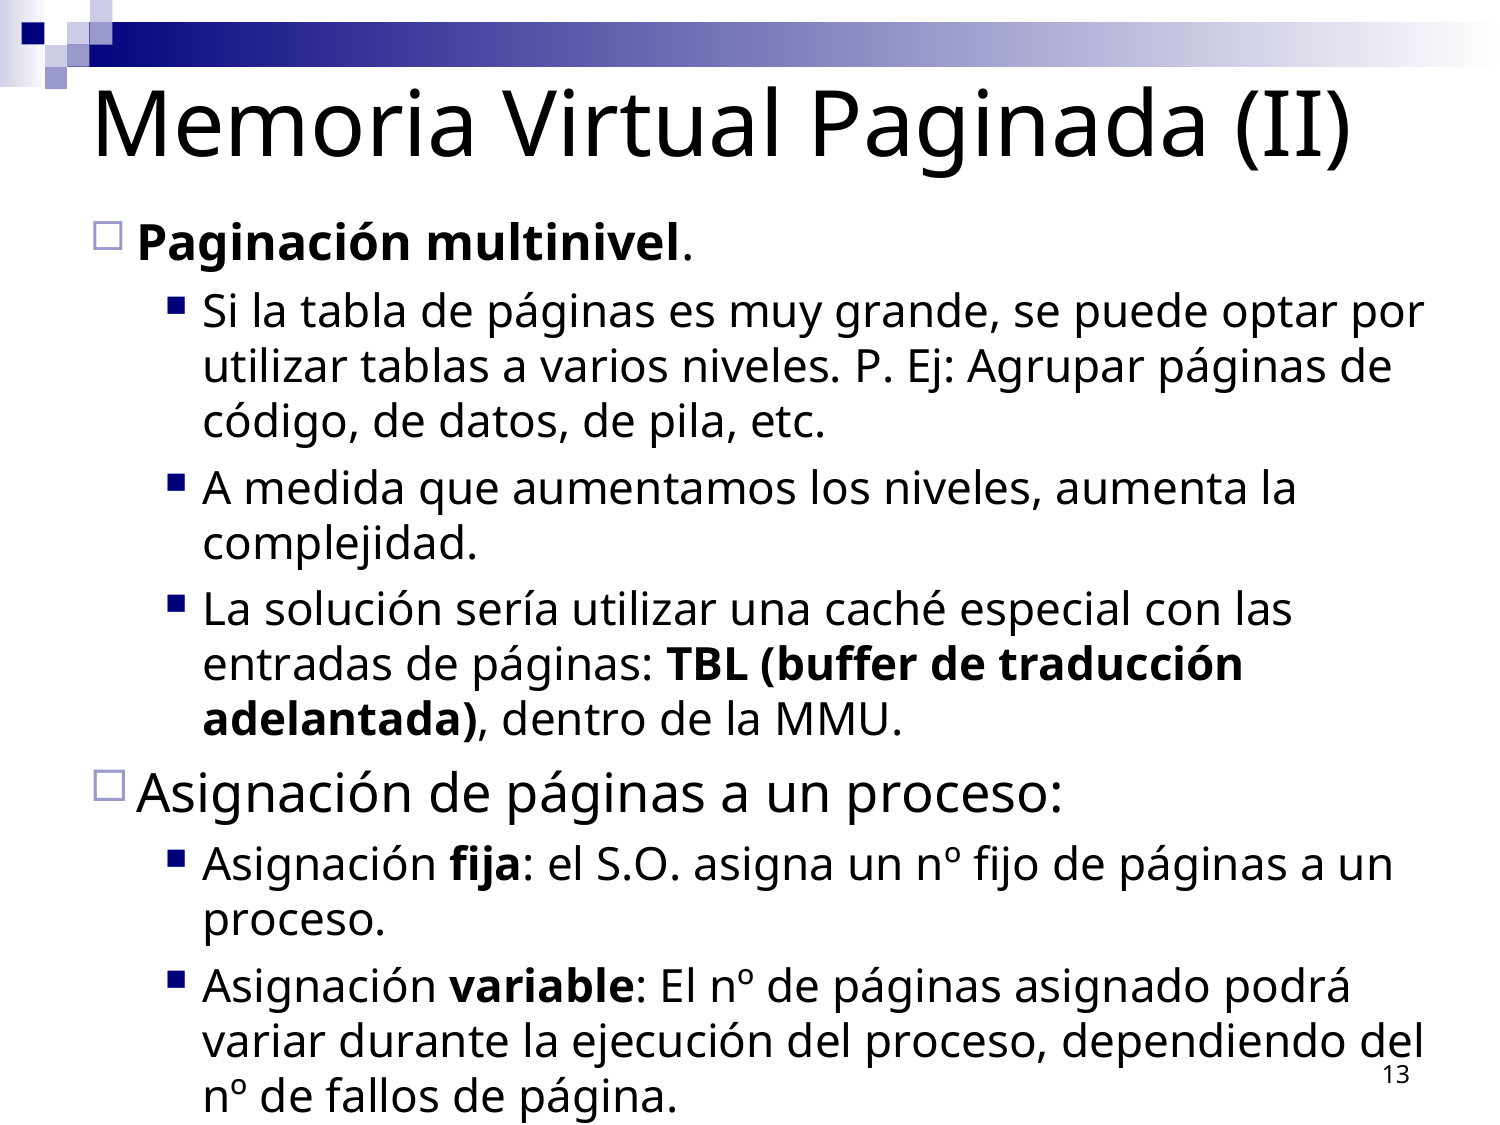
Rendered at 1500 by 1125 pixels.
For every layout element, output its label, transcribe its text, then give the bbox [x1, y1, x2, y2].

text_box <number> [1298, 1035, 1311, 1054]
text_box <number> [1074, 1025, 1426, 1101]
text_box <number> [1366, 1035, 1379, 1054]
text_box Paginación multinivel. Si la tabla de páginas es muy grande, se puede optar por utilizar tablas a varios niveles. P. Ej: Agrupar páginas de código, de datos, de pila, etc. A medida que aumentamos los niveles, aumenta la complejidad. La solución sería utilizar una caché especial con las entradas de páginas: TBL (buffer de traducción adelantada), dentro de la MMU. Asignación de páginas a un proceso: Asignación fija: el S.O. asigna un nº fijo de páginas a un proceso. Asignación variable: El nº de páginas asignado podrá variar durante la ejecución del proceso, dependiendo del nº de fallos de página. [0, 203, 1488, 941]
text_box <number> [1204, 1035, 1217, 1054]
text_box Memoria Virtual Paginada (II) [75, 6, 1426, 203]
